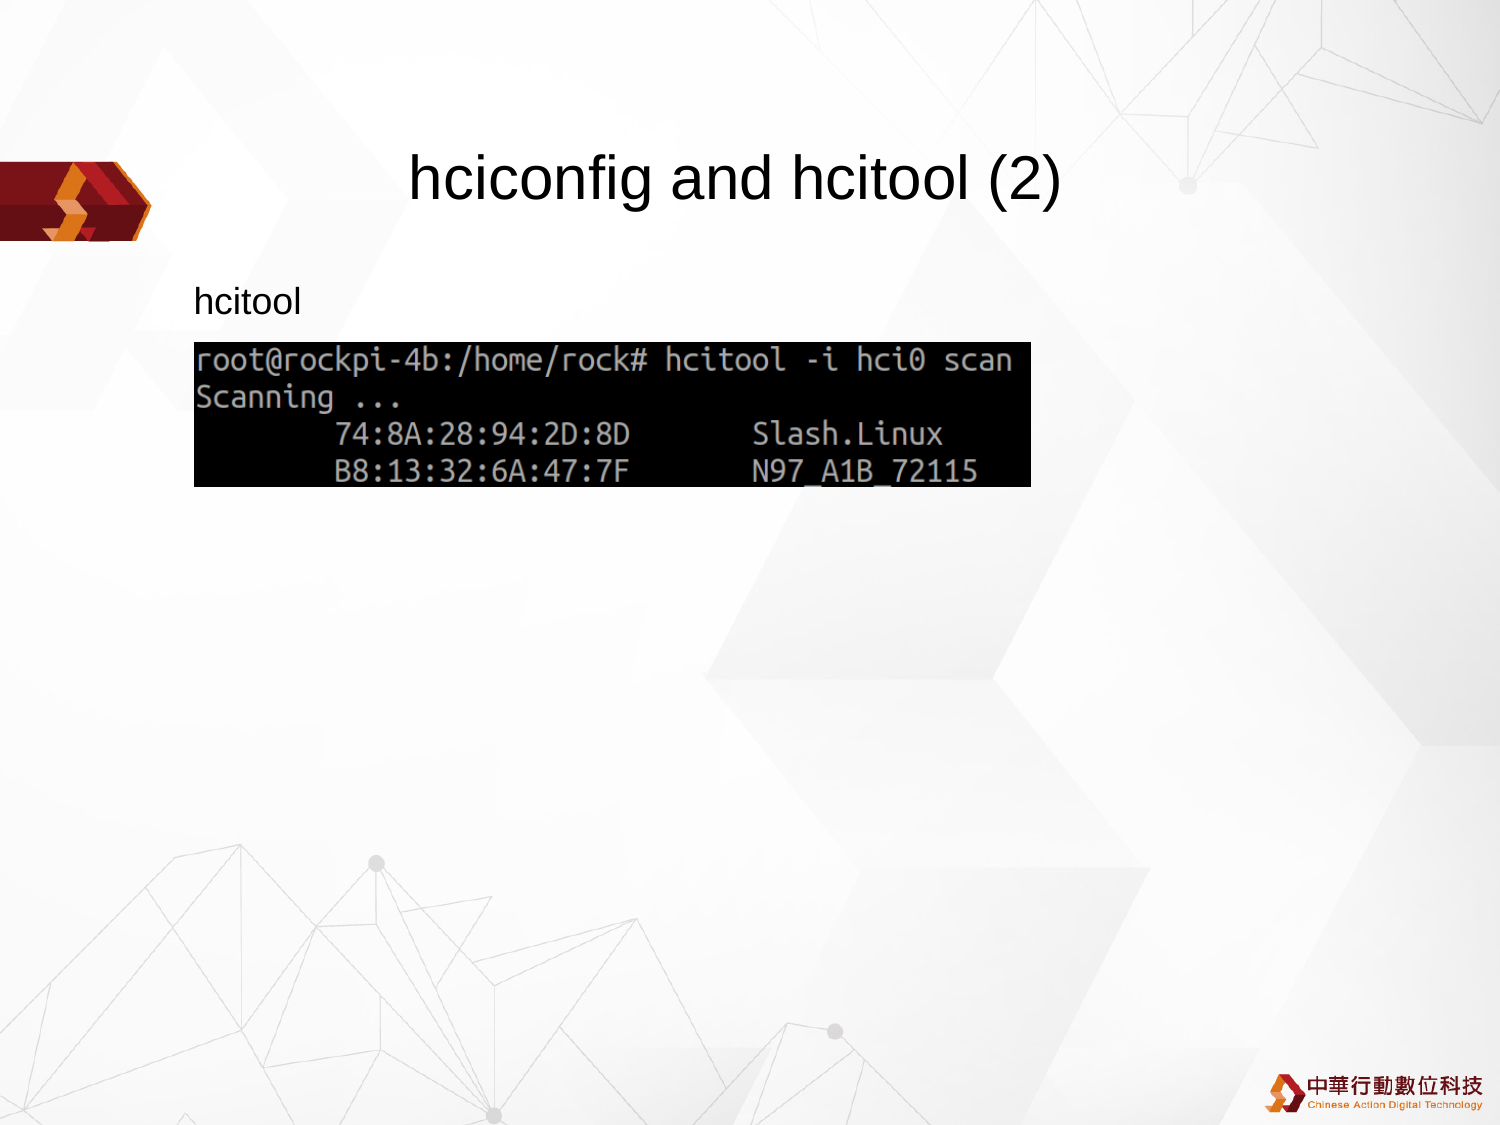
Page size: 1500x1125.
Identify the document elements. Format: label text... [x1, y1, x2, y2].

picture [0, 0, 1500, 1125]
text_box hcitool [178, 269, 558, 330]
title hciconfig and hcitool (2) [107, 101, 1367, 255]
